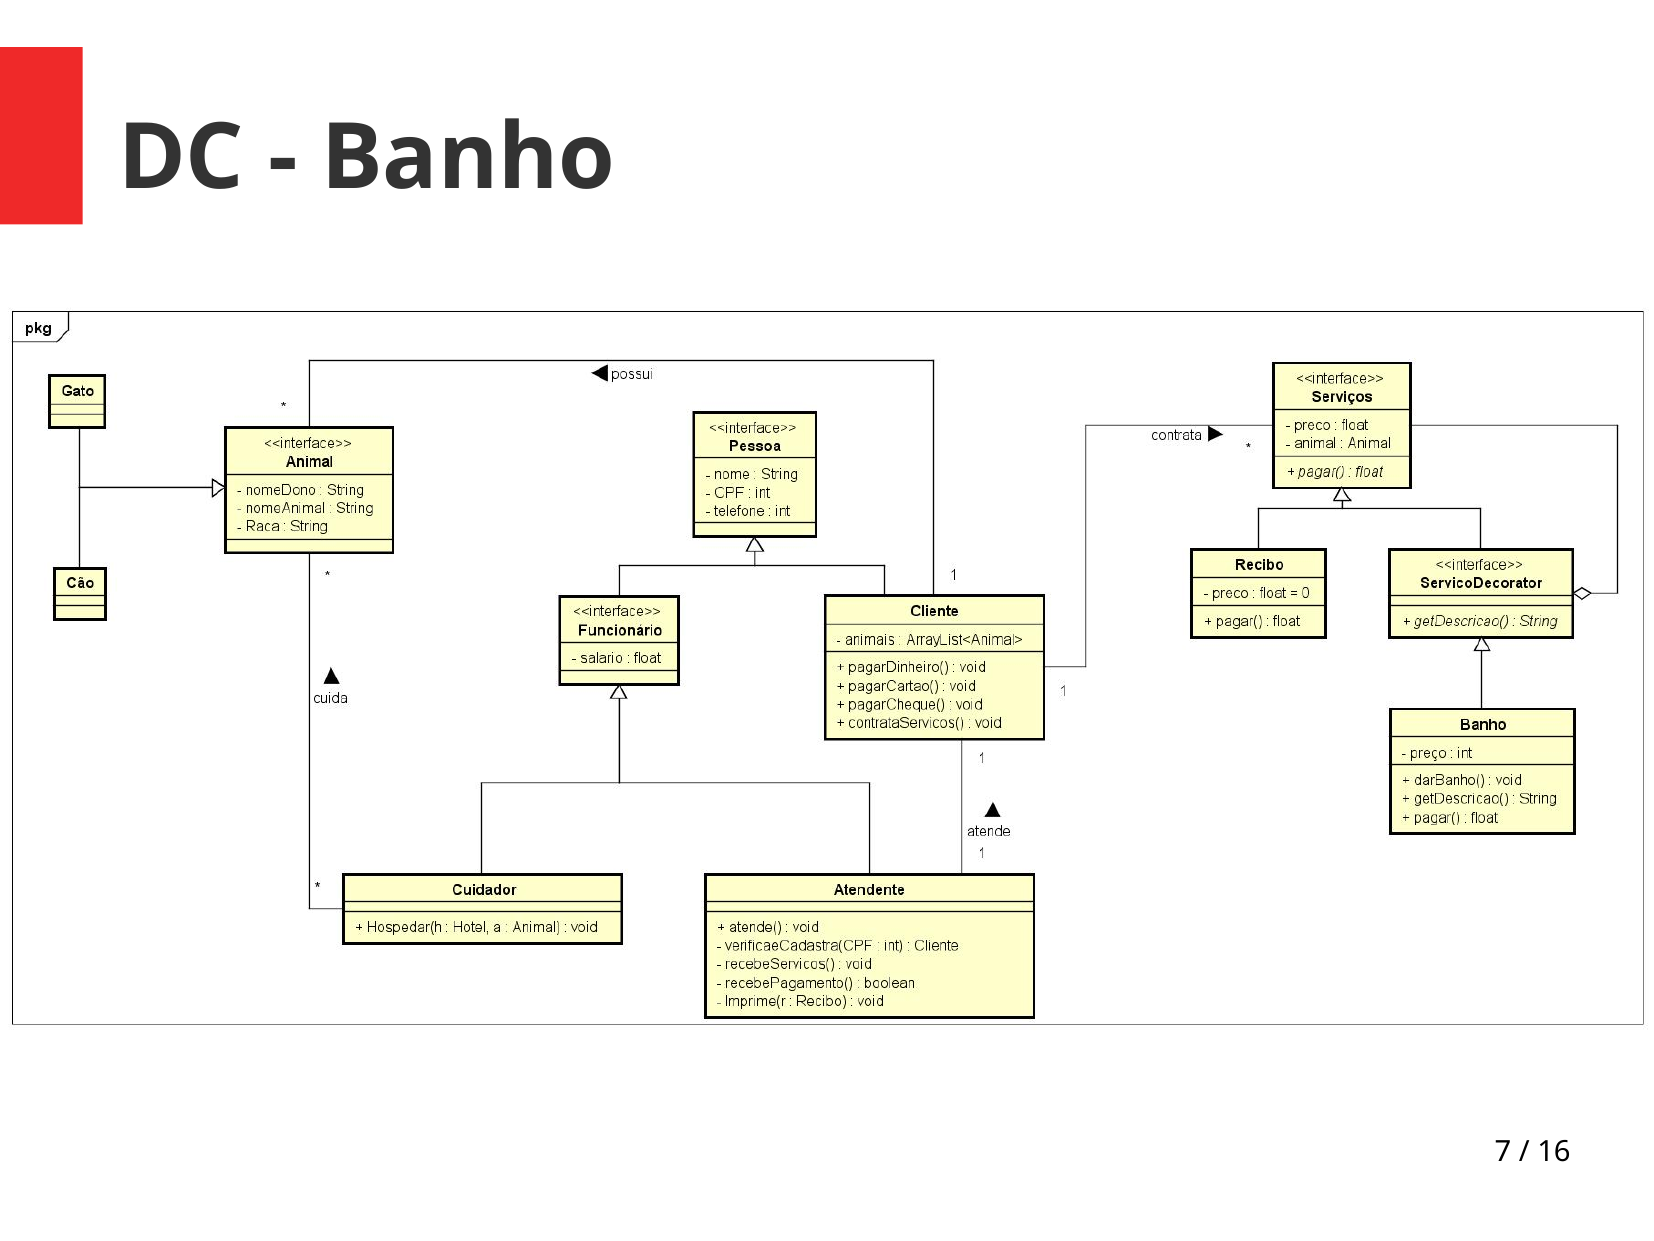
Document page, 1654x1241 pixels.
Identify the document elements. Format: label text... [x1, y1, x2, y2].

picture [0, 299, 1654, 1035]
title DC - Banho [118, 49, 1571, 257]
